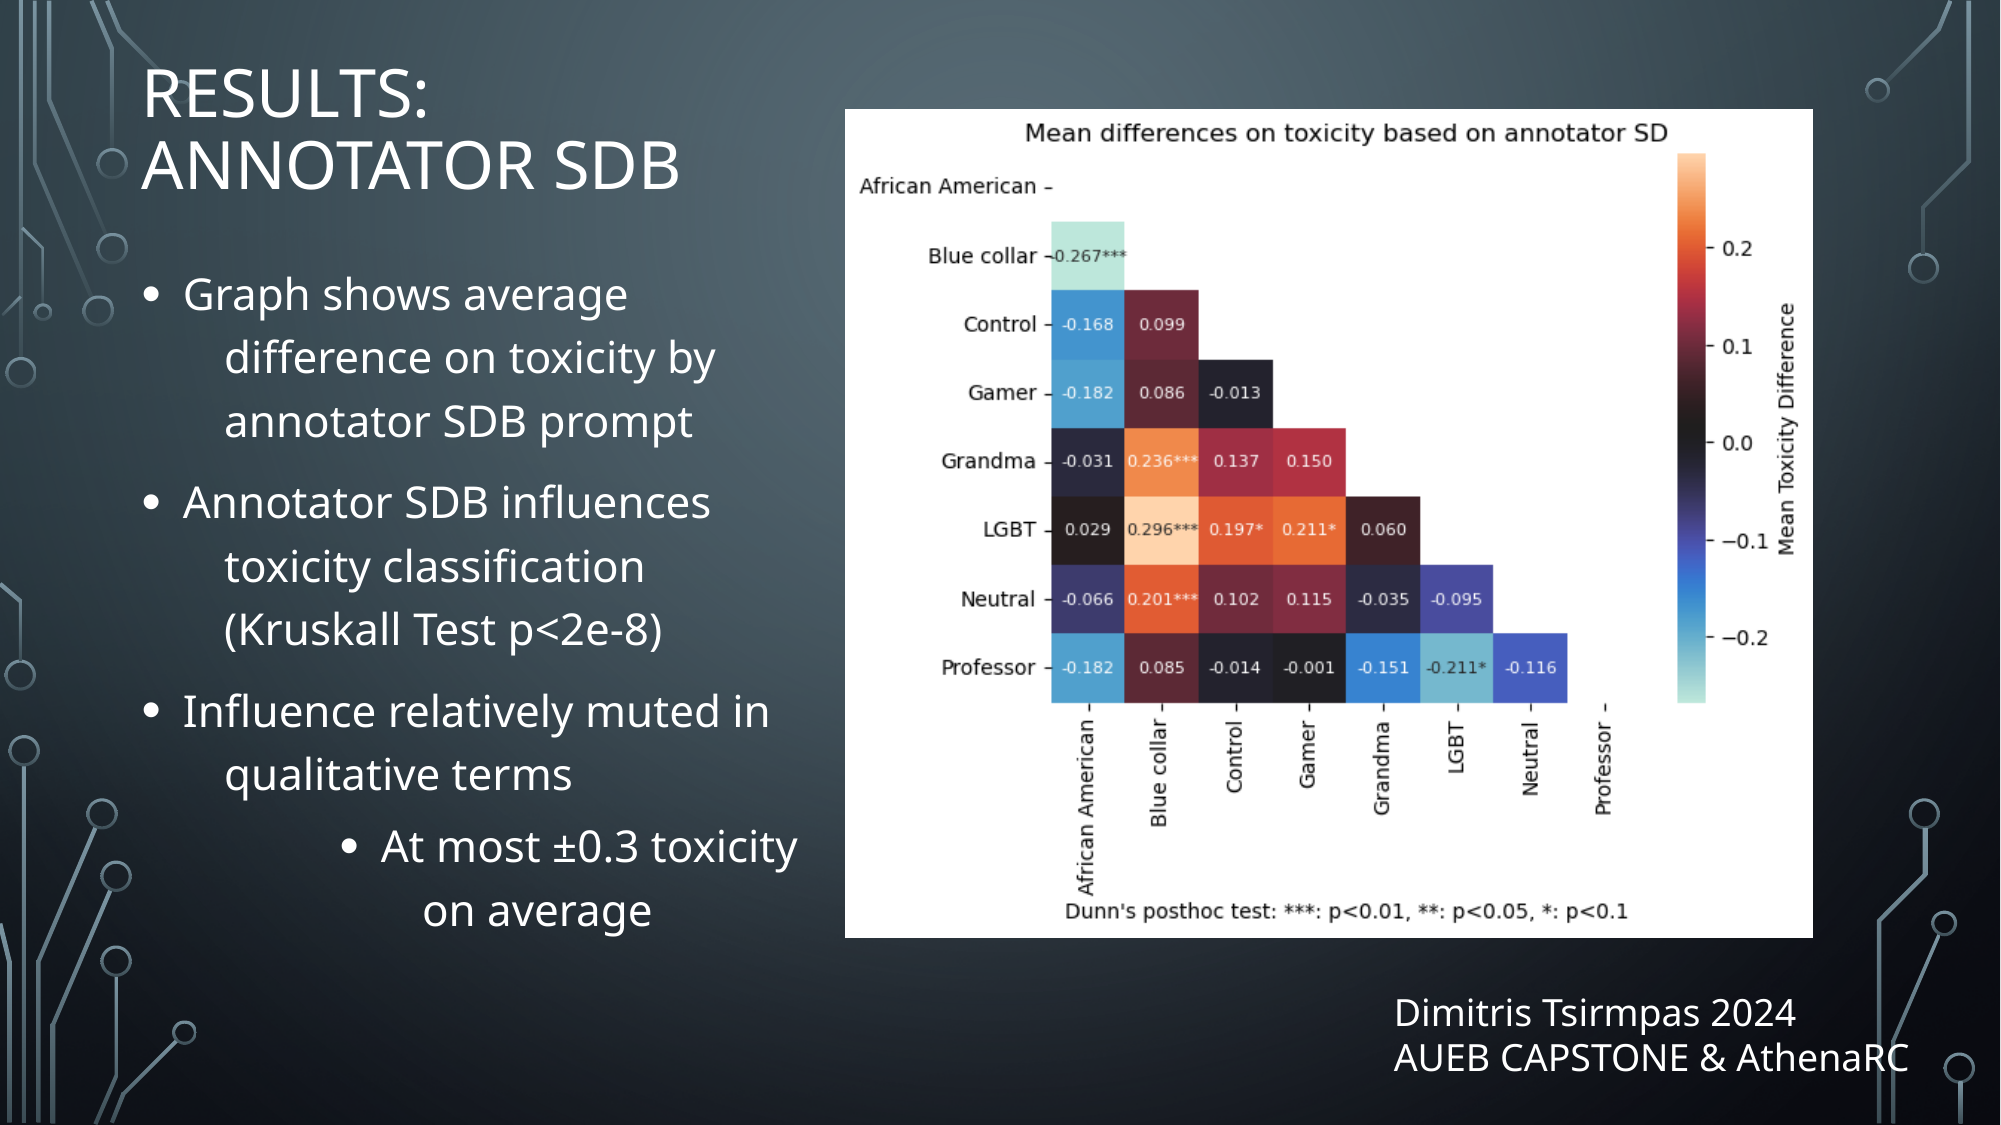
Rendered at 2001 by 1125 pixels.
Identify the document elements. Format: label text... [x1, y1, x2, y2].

picture [845, 109, 1813, 938]
text_box Dimitris Tsirmpas 2024 AUEB CAPSTONE & AthenaRC [1378, 981, 2000, 1088]
title Results: annotator sdb [126, 0, 760, 212]
list Graph shows average difference on toxicity by annotator SDB prompt Annotator SDB influences toxicity classification (Kruskall Test p<2e-8) Influence relatively muted in qualitative terms At most ±0.3 toxicity on average [126, 248, 821, 951]
